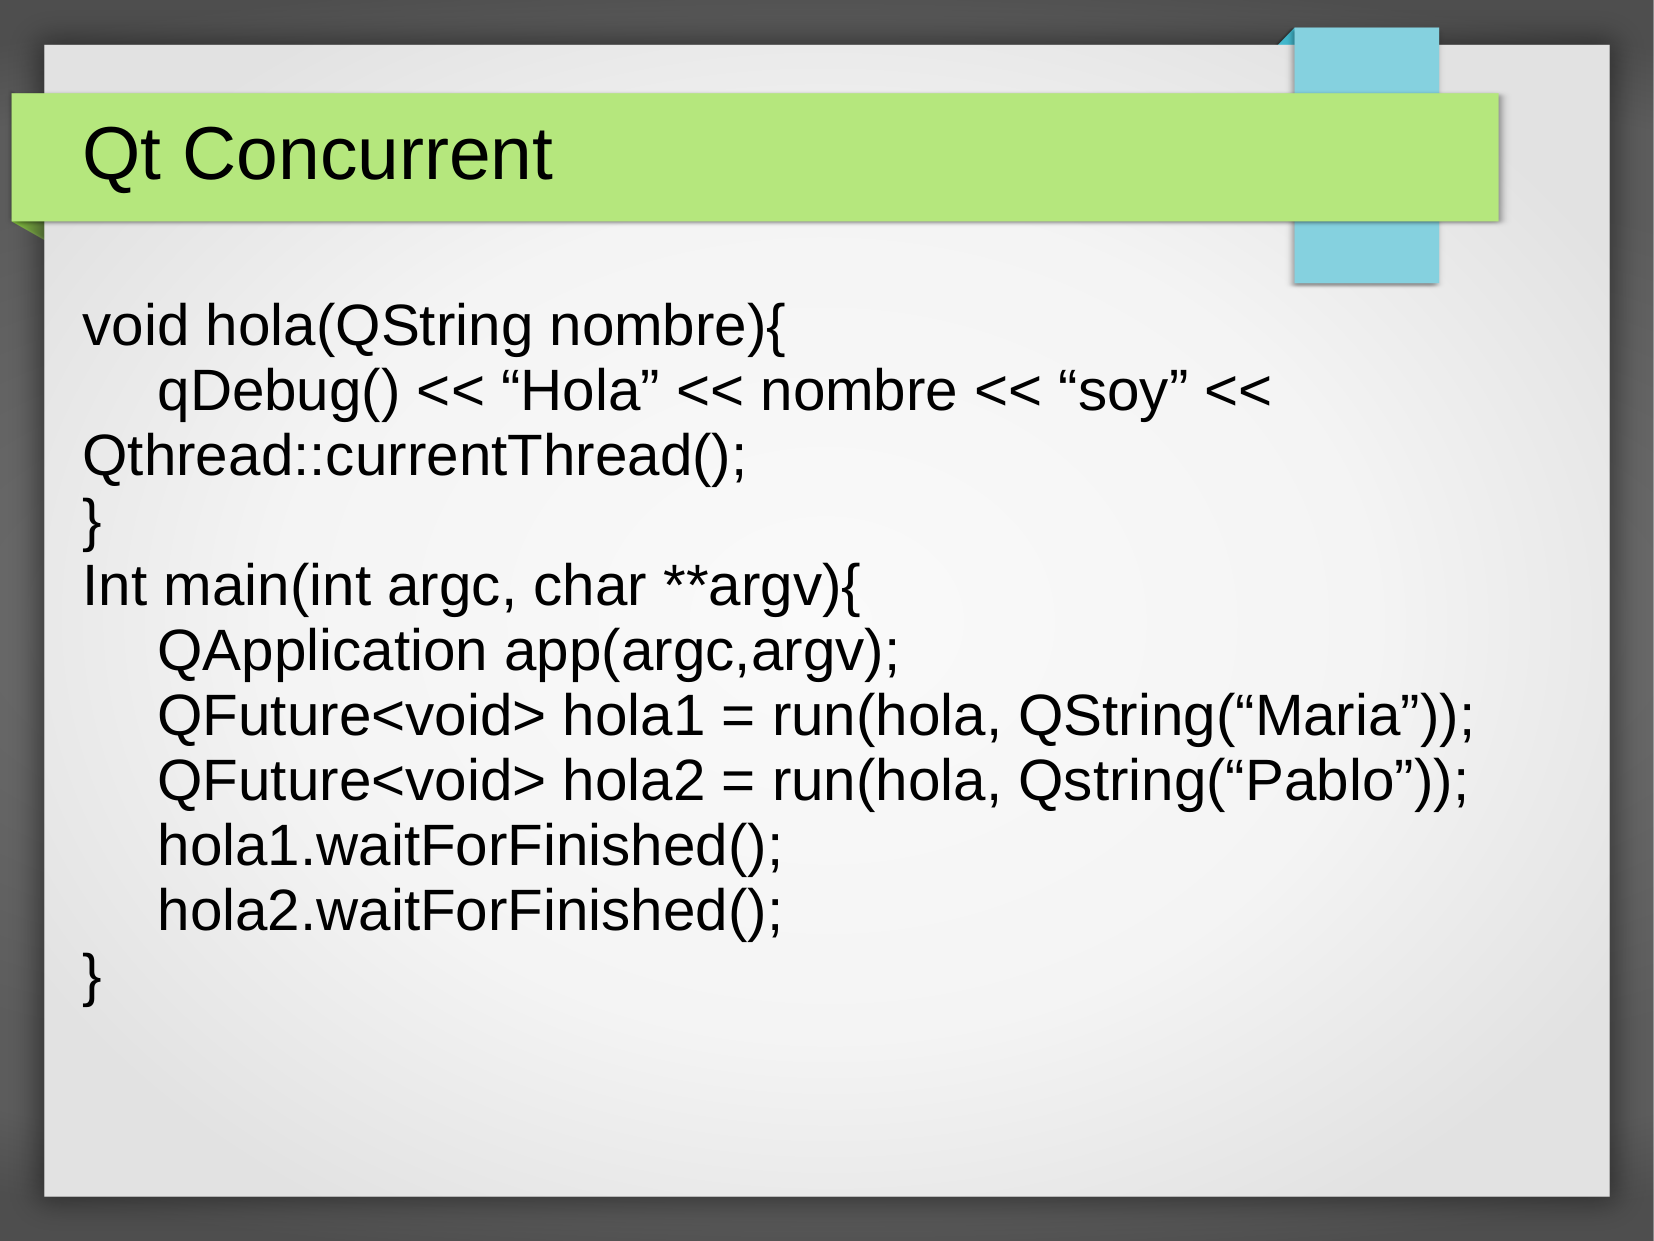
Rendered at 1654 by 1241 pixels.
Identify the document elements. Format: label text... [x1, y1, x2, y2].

picture [0, 0, 1654, 1241]
title Qt Concurrent [82, 94, 1264, 168]
subtitle void hola(QString nombre){ qDebug() << “Hola” << nombre << “soy” << Qthread::currentThread(); } Int main(int argc, char **argv){ QApplication app(argc,argv); QFuture<void> hola1 = run(hola, QString(“Maria”)); QFuture<void> hola2 = run(hola, Qstring(“Pablo”)); hola1.waitForFinished(); hola2.waitForFinished(); } [82, 168, 1571, 1141]
